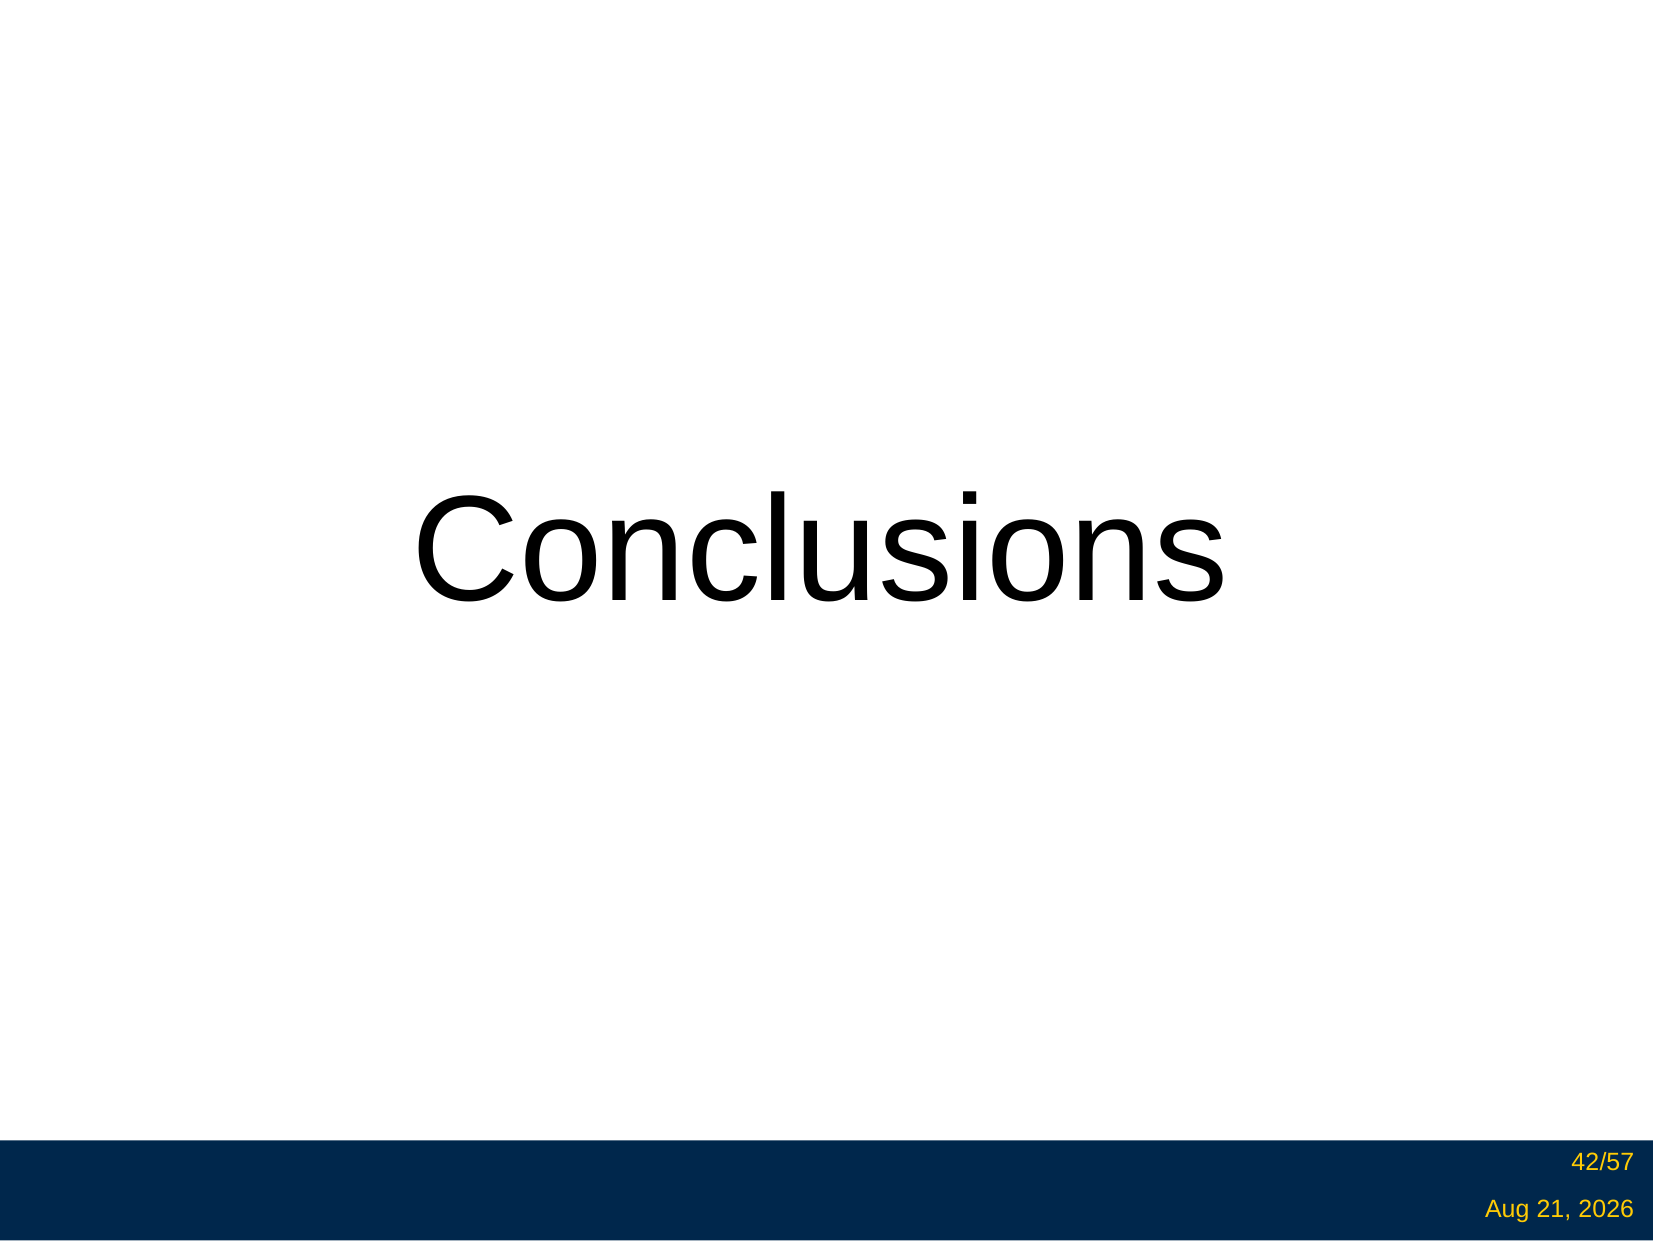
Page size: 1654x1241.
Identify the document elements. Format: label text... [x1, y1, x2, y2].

text_box Conclusions [396, 457, 1246, 687]
